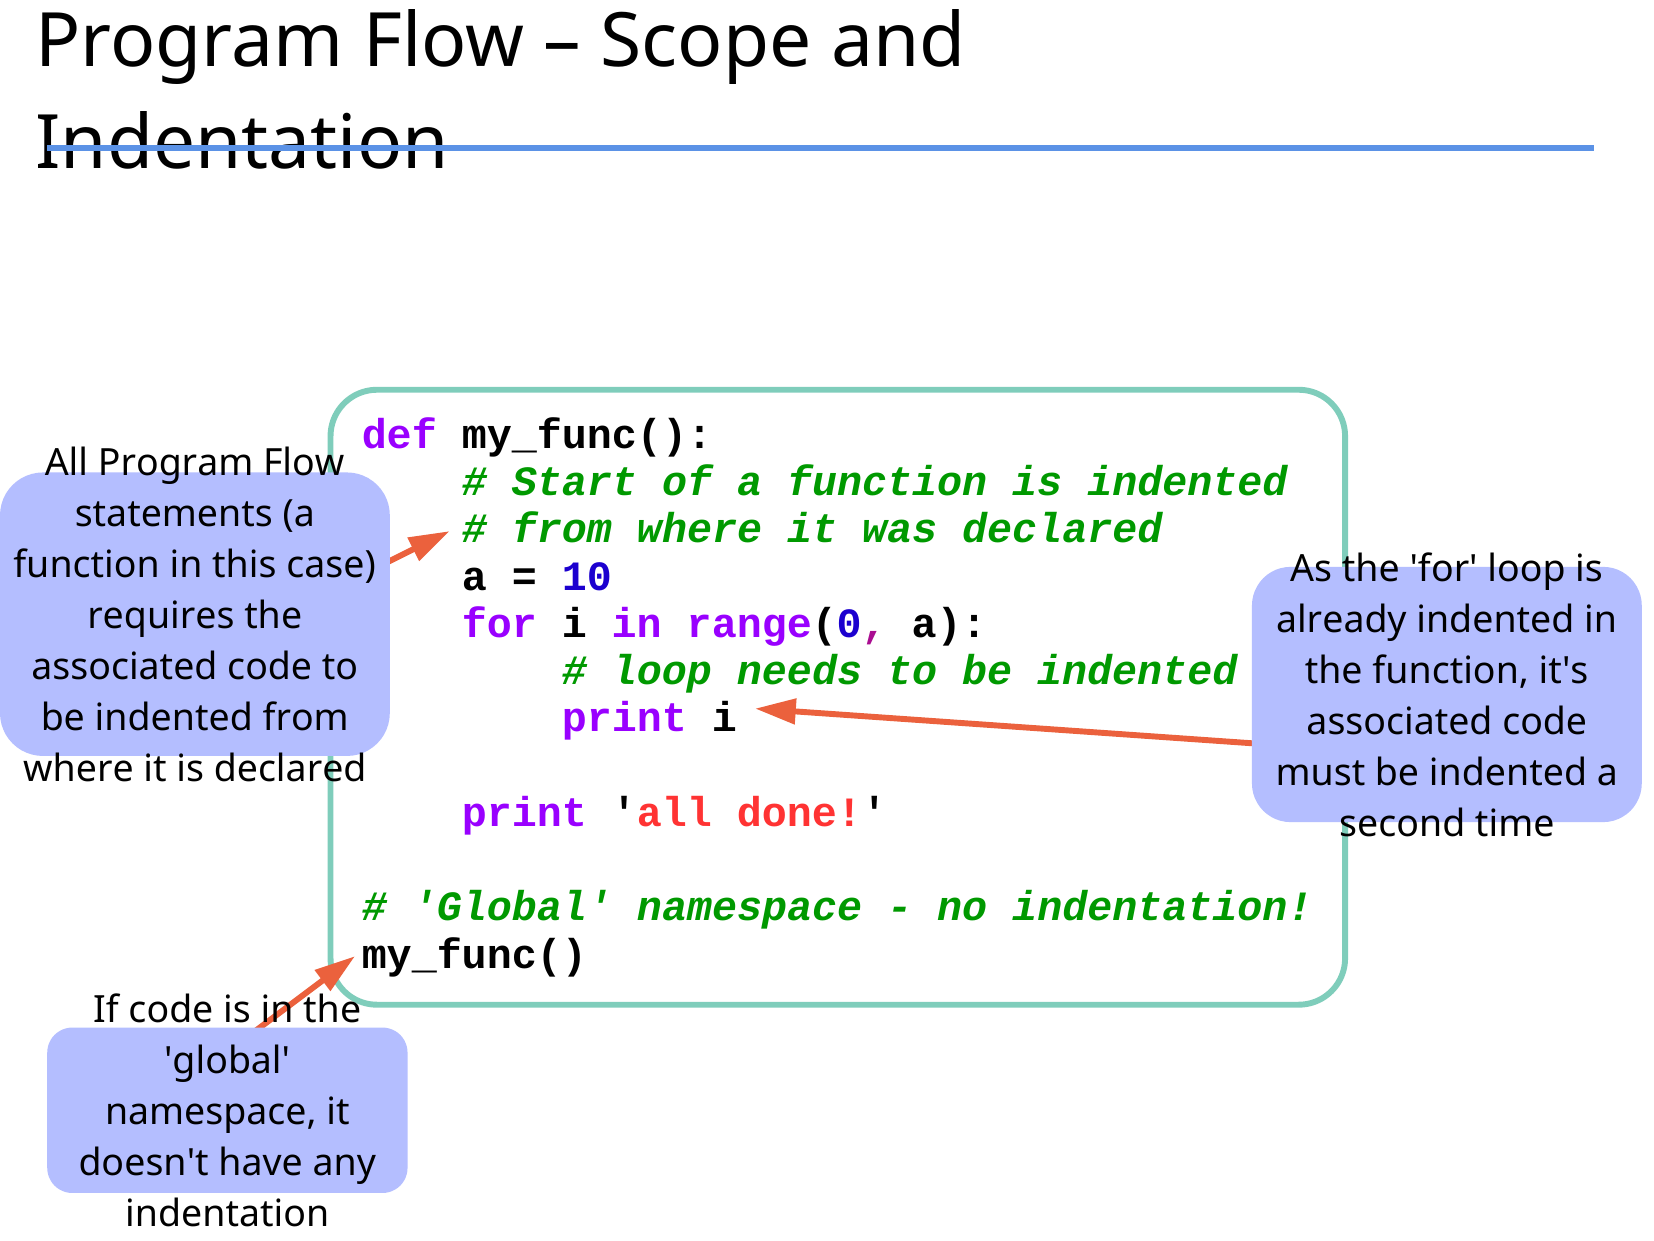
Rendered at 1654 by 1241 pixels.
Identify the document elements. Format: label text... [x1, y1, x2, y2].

text_box All Program Flow statements (a function in this case) requires the associated code to be indented from where it is declared [0, 472, 390, 756]
text_box def my_func(): # Start of a function is indented # from where it was declared a = 10 for i in range(0, a): # loop needs to be indented print i print 'all done!' # 'Global' namespace - no indentation! my_func() [330, 389, 1346, 1005]
title Program Flow – Scope and Indentation [35, 29, 1217, 148]
text_box If code is in the 'global' namespace, it doesn't have any indentation [47, 1027, 408, 1193]
text_box As the 'for' loop is already indented in the function, it's associated code must be indented a second time [1251, 566, 1642, 823]
